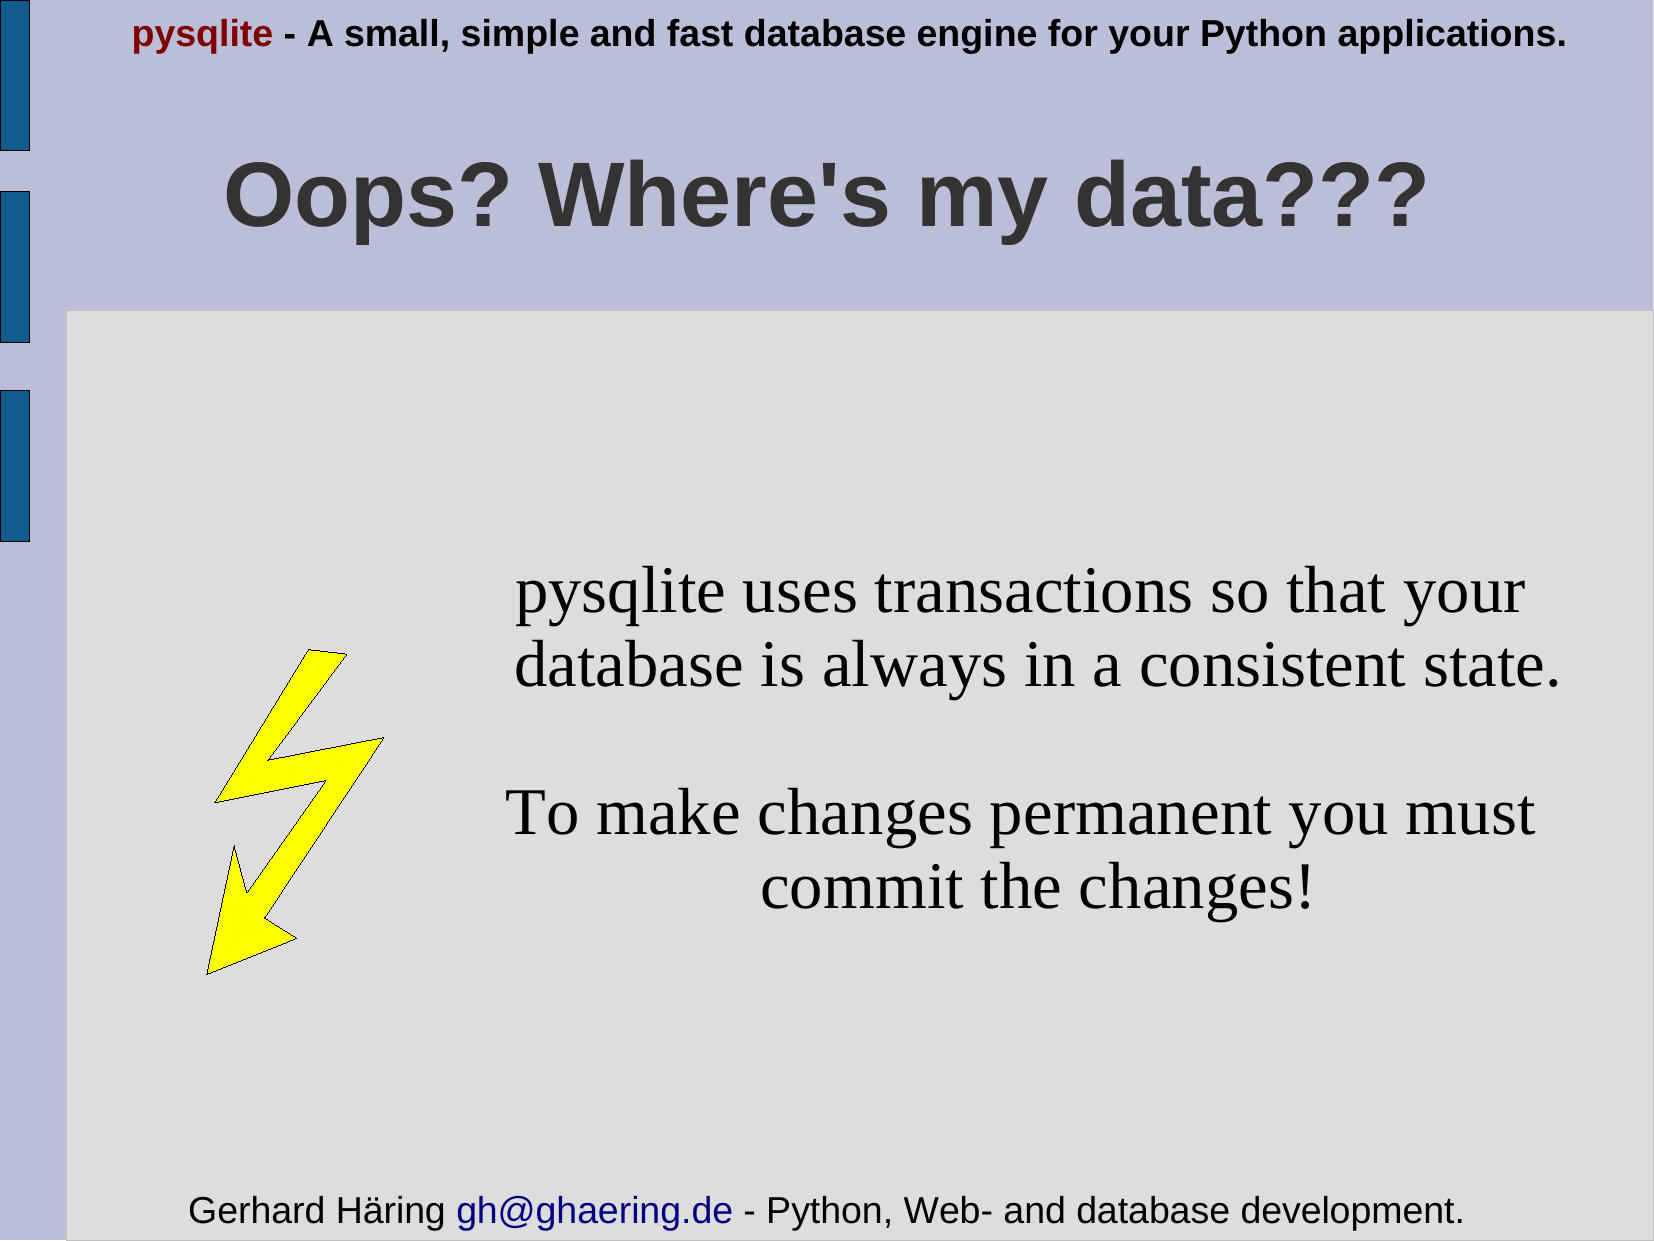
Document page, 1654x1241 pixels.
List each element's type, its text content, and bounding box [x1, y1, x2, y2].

title Oops? Where's my data??? [121, 91, 1534, 299]
text_box [206, 649, 384, 975]
subtitle pysqlite uses transactions so that your database is always in a consistent state. To make changes permanent you must commit the changes! [448, 354, 1595, 1121]
